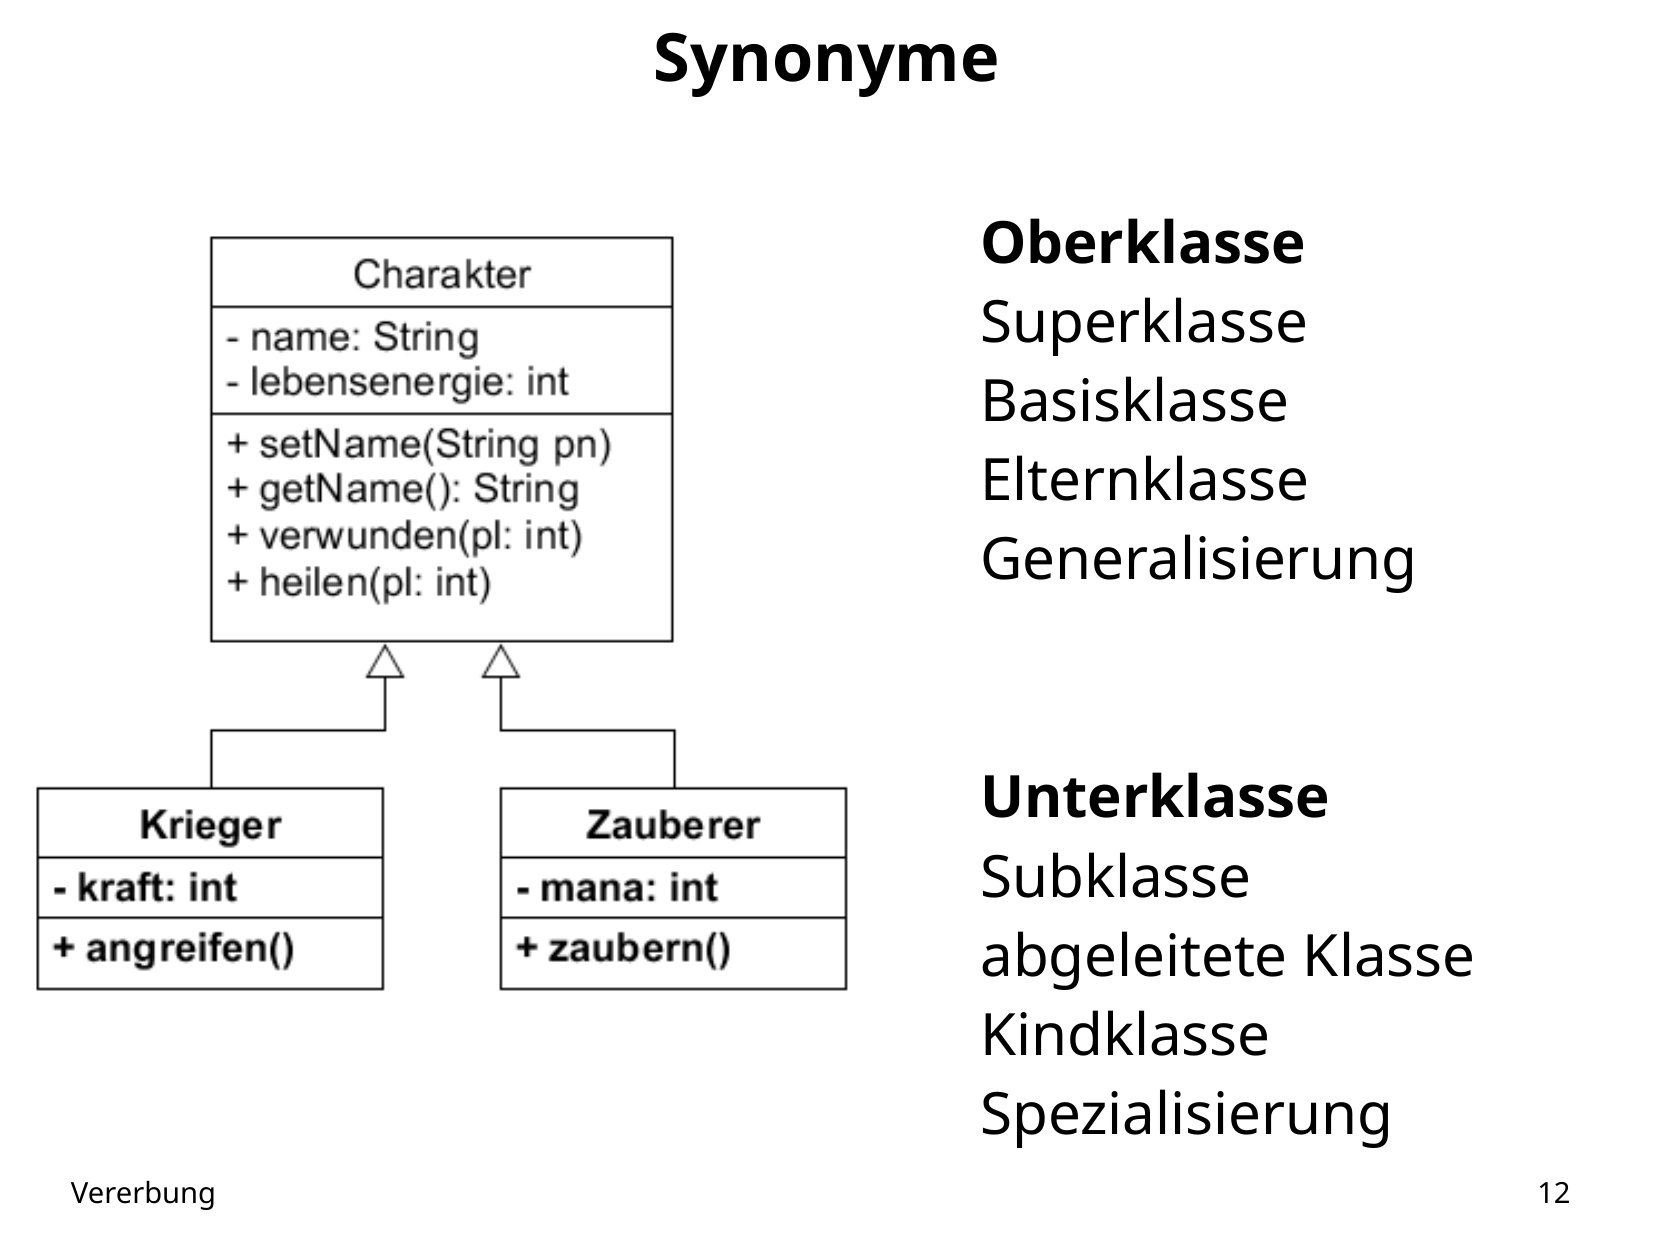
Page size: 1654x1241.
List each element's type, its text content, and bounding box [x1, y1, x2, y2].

title Synonyme [0, 5, 1654, 107]
picture [35, 235, 850, 993]
list Oberklasse Superklasse Basisklasse Elternklasse Generalisierung Unterklasse Subklasse abgeleitete Klasse Kindklasse Spezialisierung [980, 200, 1619, 1158]
